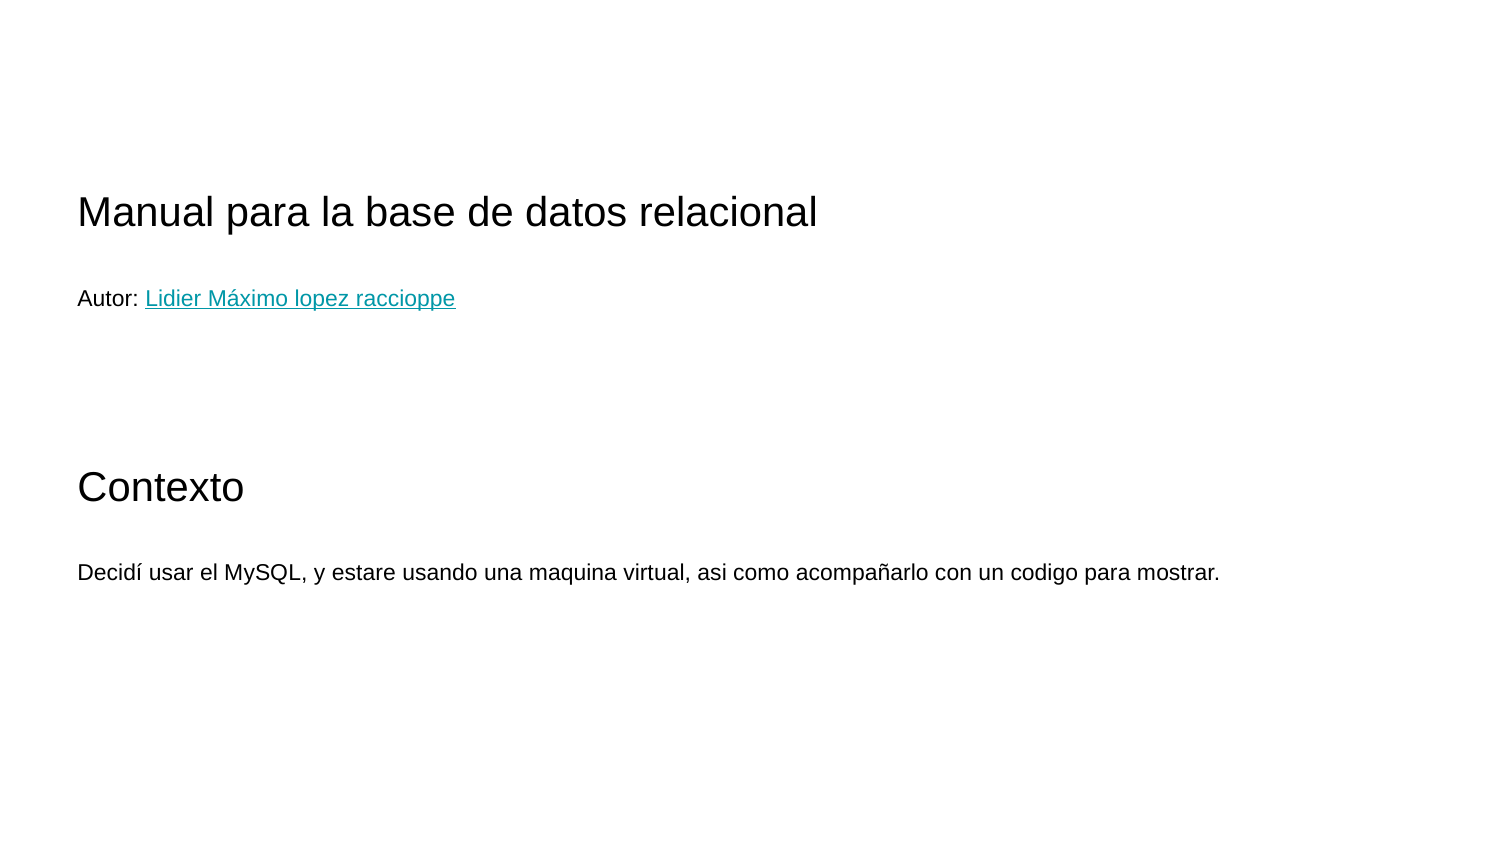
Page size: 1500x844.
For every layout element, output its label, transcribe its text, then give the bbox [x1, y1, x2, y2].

text_box Manual para la base de datos relacional Autor: Lidier Máximo lopez raccioppe Contexto Decidí usar el MySQL, y estare usando una maquina virtual, asi como acompañarlo con un codigo para mostrar. [62, 162, 1422, 600]
